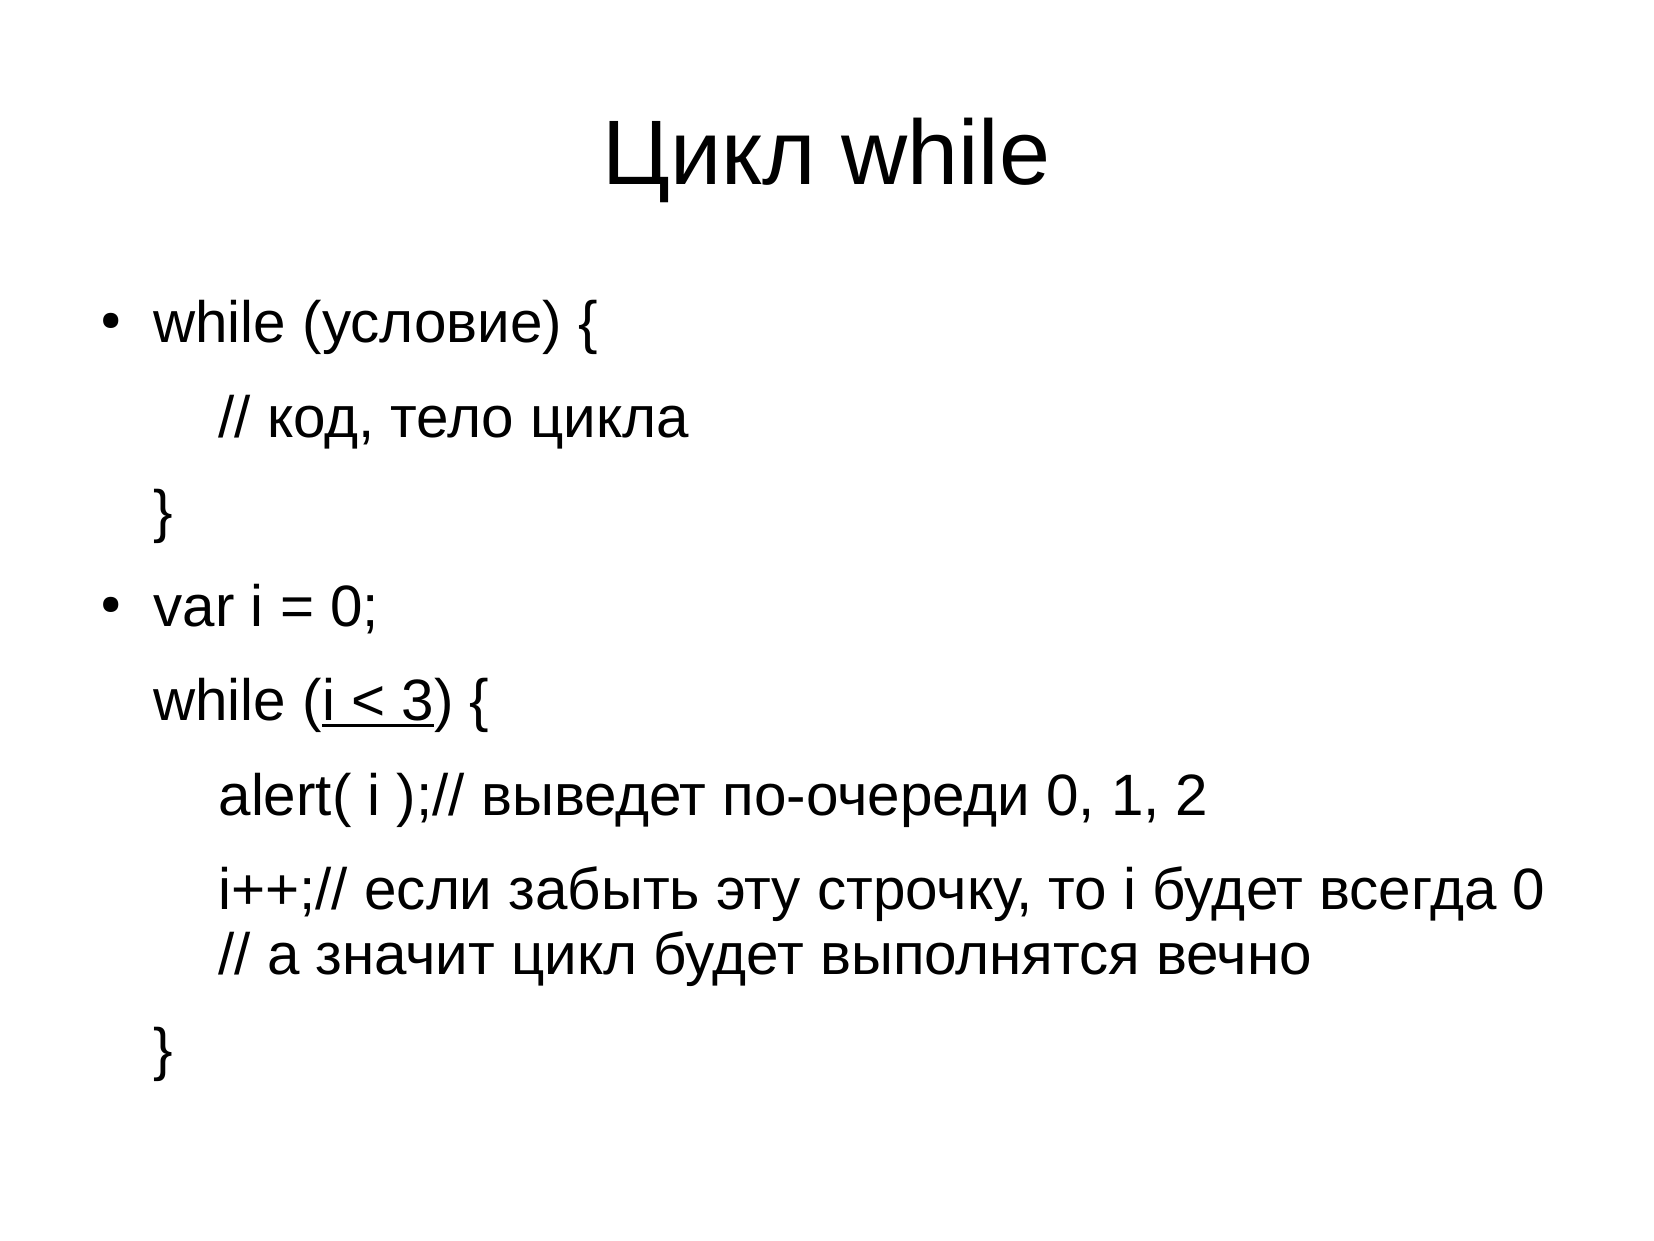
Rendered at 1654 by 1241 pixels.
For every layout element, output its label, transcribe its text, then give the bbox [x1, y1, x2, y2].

title Цикл while [82, 49, 1571, 257]
list while (условие) { // код, тело цикла } var i = 0; while (i < 3) { alert( i );// выведет по-очереди 0, 1, 2 i++;// если забыть эту строчку, то i будет всегда 0 // а значит цикл будет выполнятся вечно } [82, 290, 1571, 1109]
